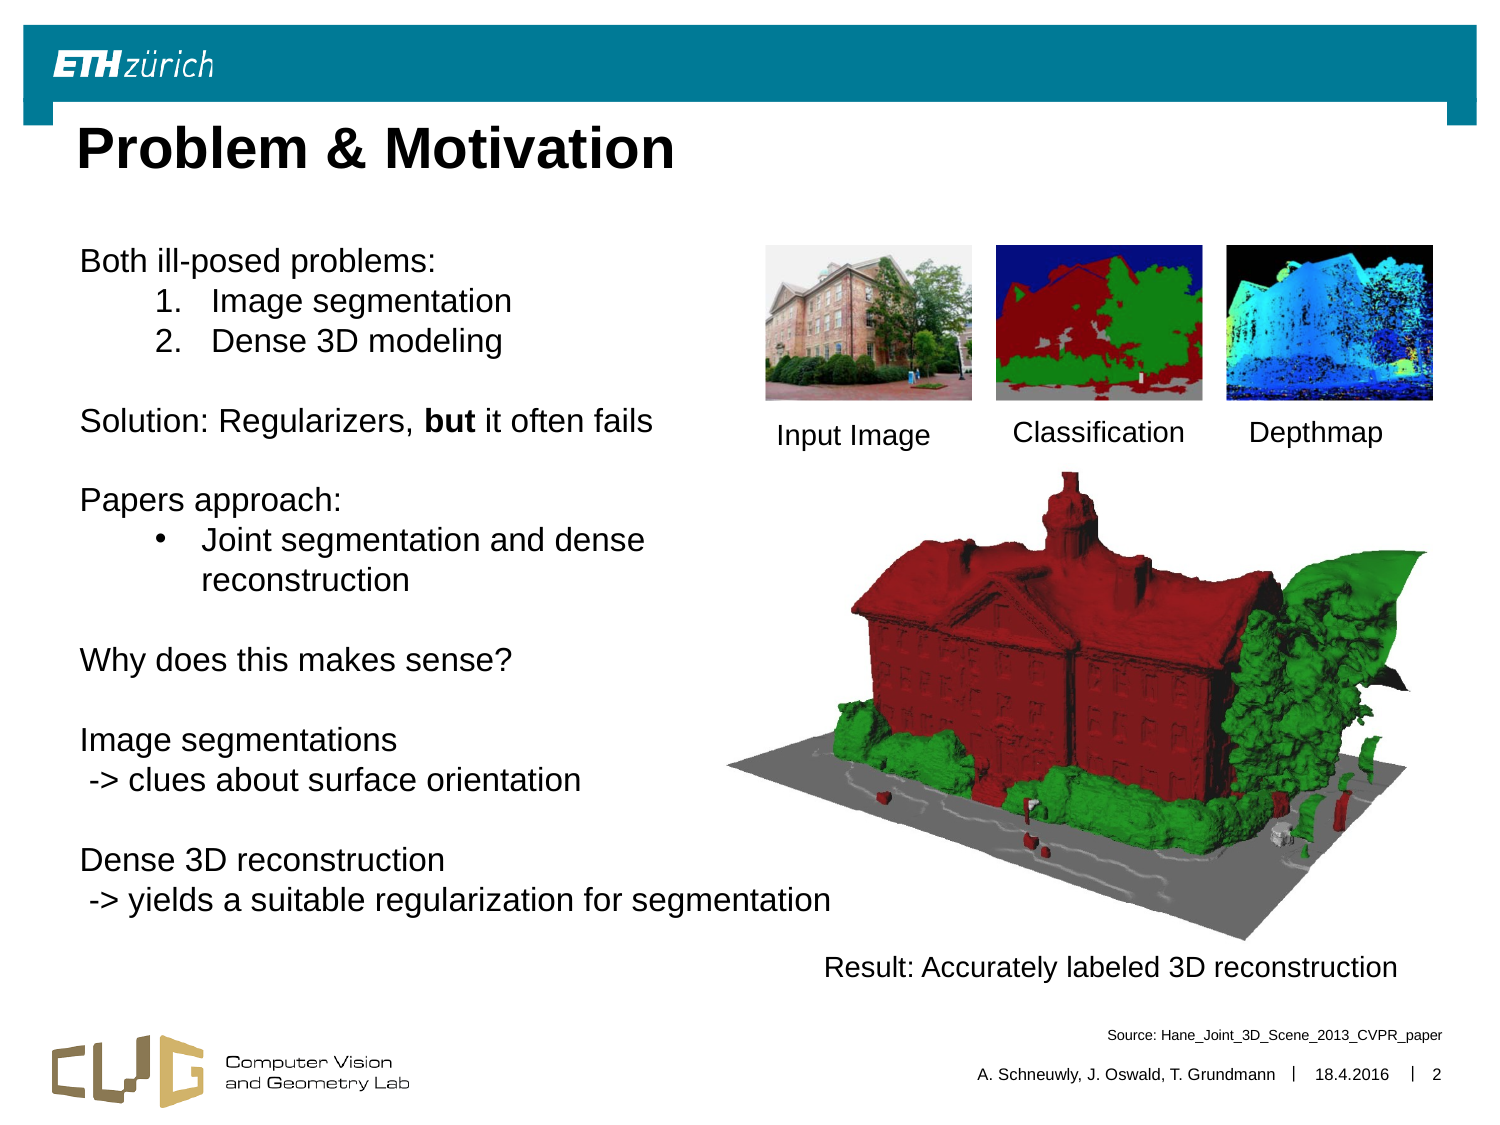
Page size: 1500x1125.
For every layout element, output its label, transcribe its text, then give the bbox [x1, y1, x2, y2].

text_box Source: Hane_Joint_3D_Scene_2013_CVPR_paper [1092, 1018, 1500, 1051]
text_box Depthmap [1234, 405, 1495, 456]
picture [700, 456, 1459, 954]
text_box Both ill-posed problems: Image segmentation Dense 3D modeling Solution: Regularizers, but it often fails Papers approach: Joint segmentation and dense reconstruction Why does this makes sense? Image segmentations -> clues about surface orientation Dense 3D reconstruction -> yields a suitable regularization for segmentation [64, 231, 857, 926]
title Problem & Motivation [53, 101, 1447, 262]
slide_number <number> [1415, 1051, 1459, 1112]
picture [857, 231, 1453, 408]
slide_number 18.4.2016 [1302, 1034, 1403, 1112]
text_box Input Image [857, 408, 1022, 459]
picture [52, 1035, 409, 1108]
text_box Result: Accurately labeled 3D reconstruction [809, 940, 1500, 991]
footer A. Schneuwly, J. Oswald, T. Grundmann [750, 1034, 1277, 1112]
text_box Classification [997, 405, 1234, 456]
